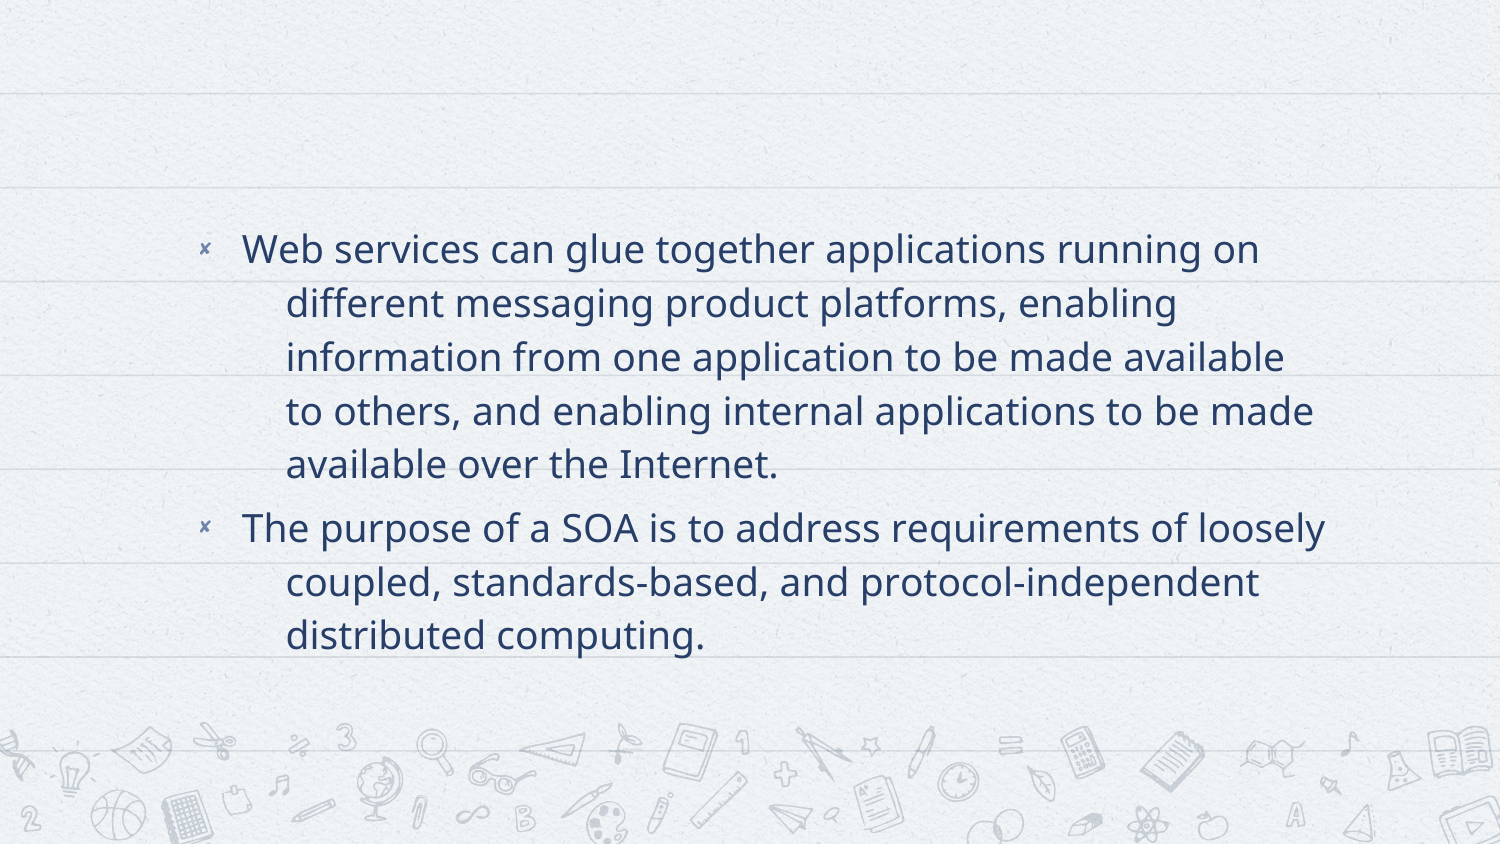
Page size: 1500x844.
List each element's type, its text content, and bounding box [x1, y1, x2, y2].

list Web services can glue together applications running on different messaging product platforms, enabling information from one application to be made available to others, and enabling internal applications to be made available over the Internet. The purpose of a SOA is to address requirements of loosely coupled, standards-based, and protocol-independent distributed computing. [82, 58, 1392, 658]
